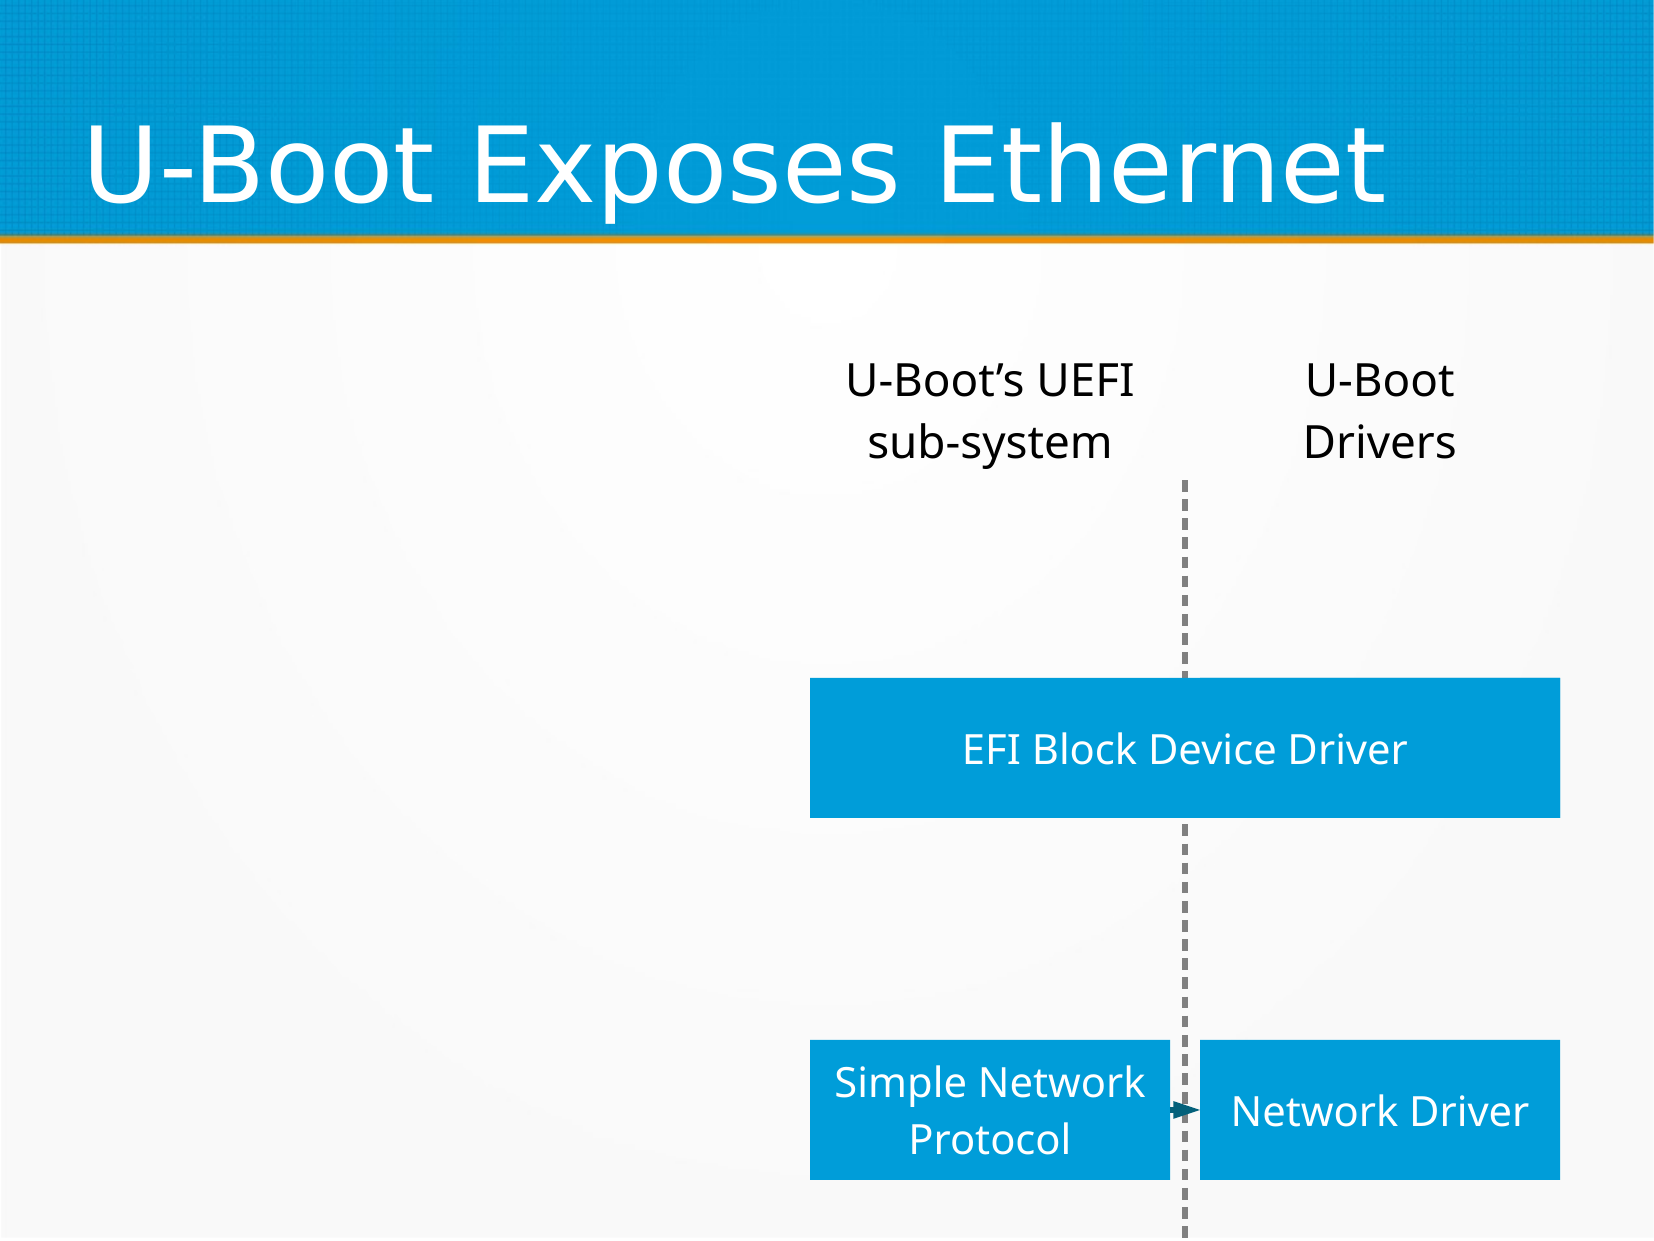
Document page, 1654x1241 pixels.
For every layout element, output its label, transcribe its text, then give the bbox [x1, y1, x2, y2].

text_box U-Boot Drivers [1199, 339, 1560, 480]
title U-Boot Exposes Ethernet [82, 19, 1571, 227]
text_box EFI Block Device Driver [810, 677, 1561, 818]
text_box Simple Network Protocol [810, 1039, 1171, 1180]
text_box U-Boot’s UEFI sub-system [810, 339, 1171, 480]
picture [0, 233, 1654, 1241]
text_box Network Driver [1200, 1039, 1561, 1180]
